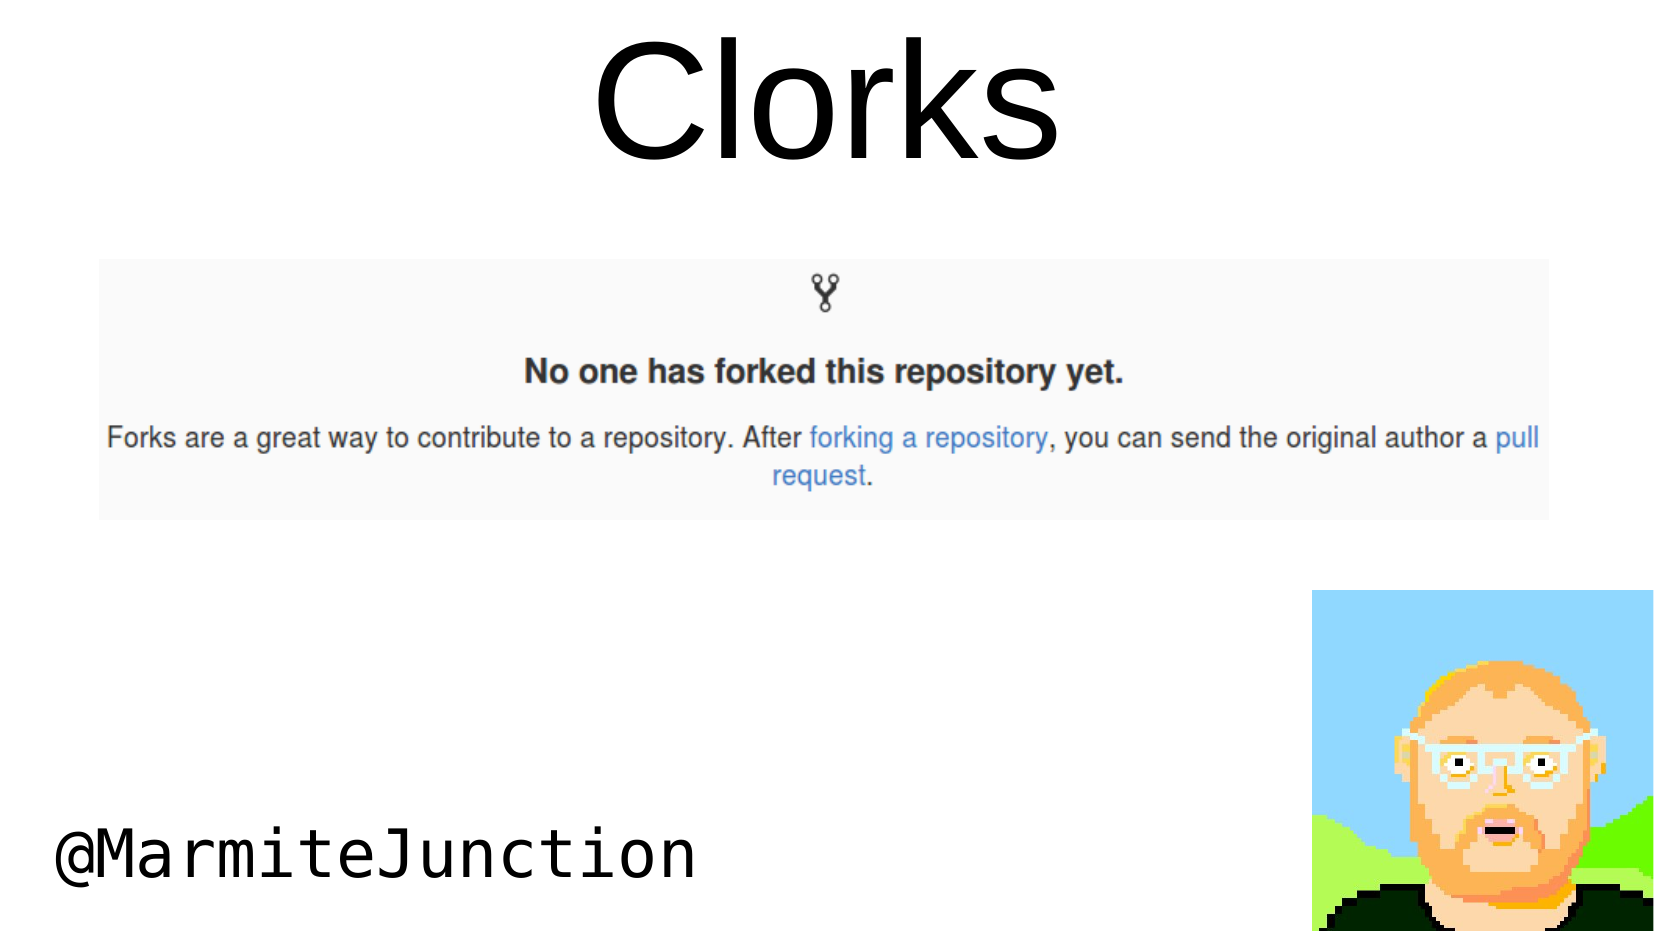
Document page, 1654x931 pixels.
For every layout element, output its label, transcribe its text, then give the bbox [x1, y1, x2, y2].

text_box @MarmiteJunction [40, 808, 715, 901]
picture [99, 259, 1549, 520]
text_box Clorks [0, 0, 1654, 225]
picture [1312, 590, 1654, 931]
